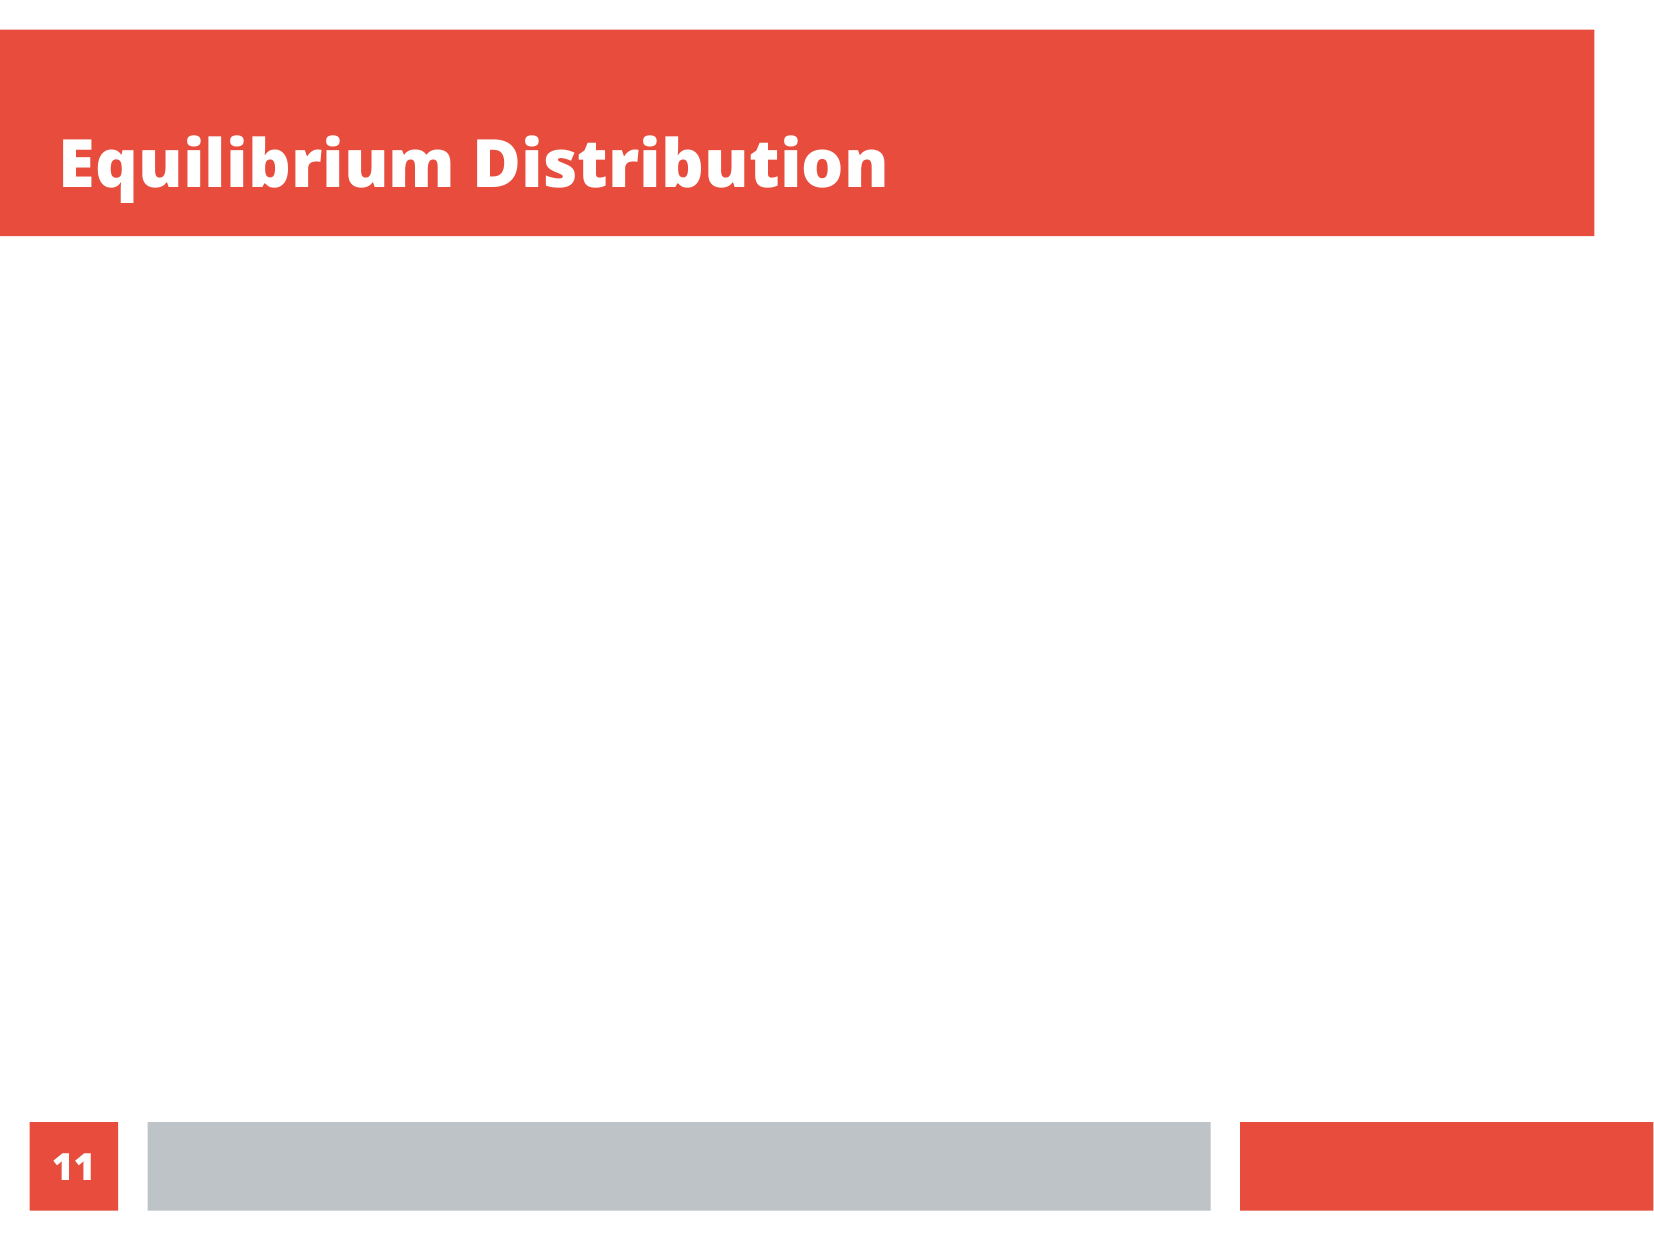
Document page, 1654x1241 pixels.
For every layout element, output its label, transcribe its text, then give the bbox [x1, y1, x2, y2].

title Equilibrium Distribution [59, 59, 1595, 207]
